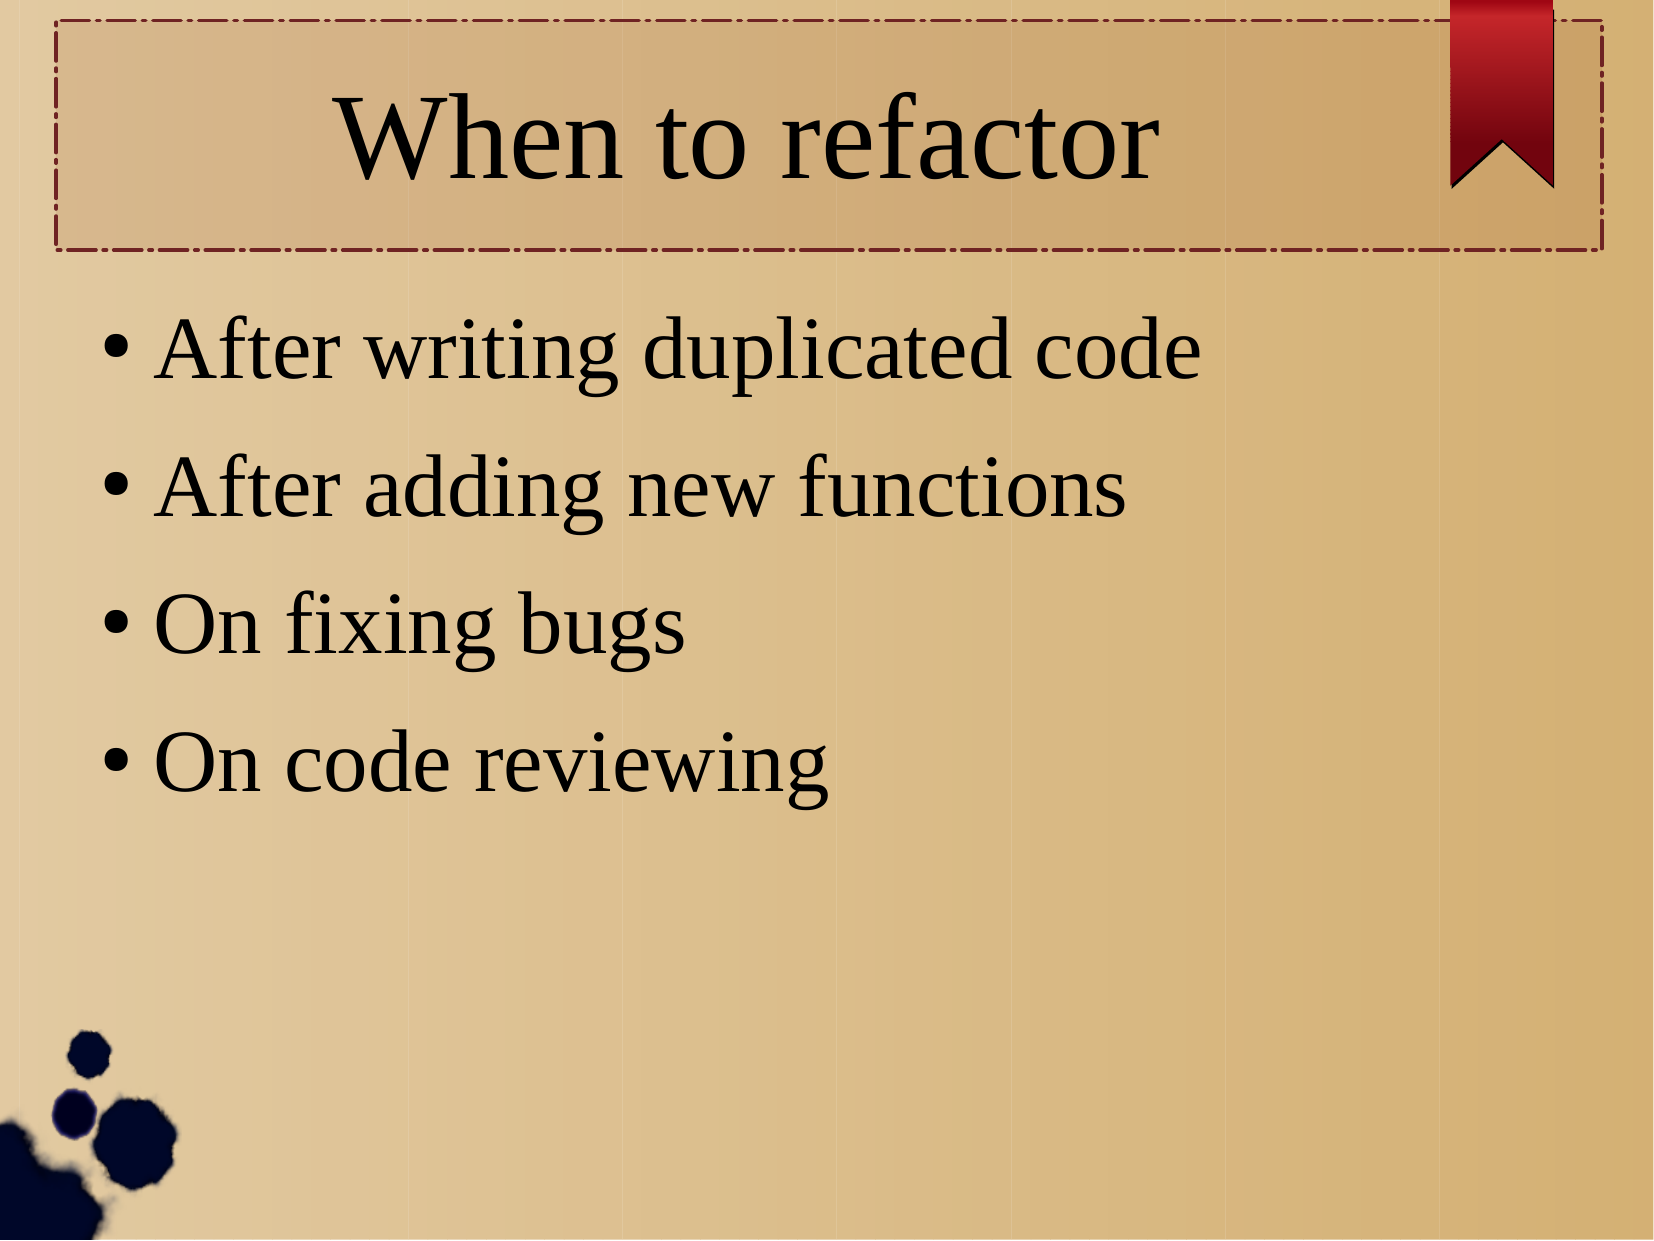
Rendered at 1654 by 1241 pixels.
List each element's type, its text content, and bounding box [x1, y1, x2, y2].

title When to refactor [82, 47, 1412, 229]
list After writing duplicated code After adding new functions On fixing bugs On code reviewing [82, 299, 1571, 1019]
